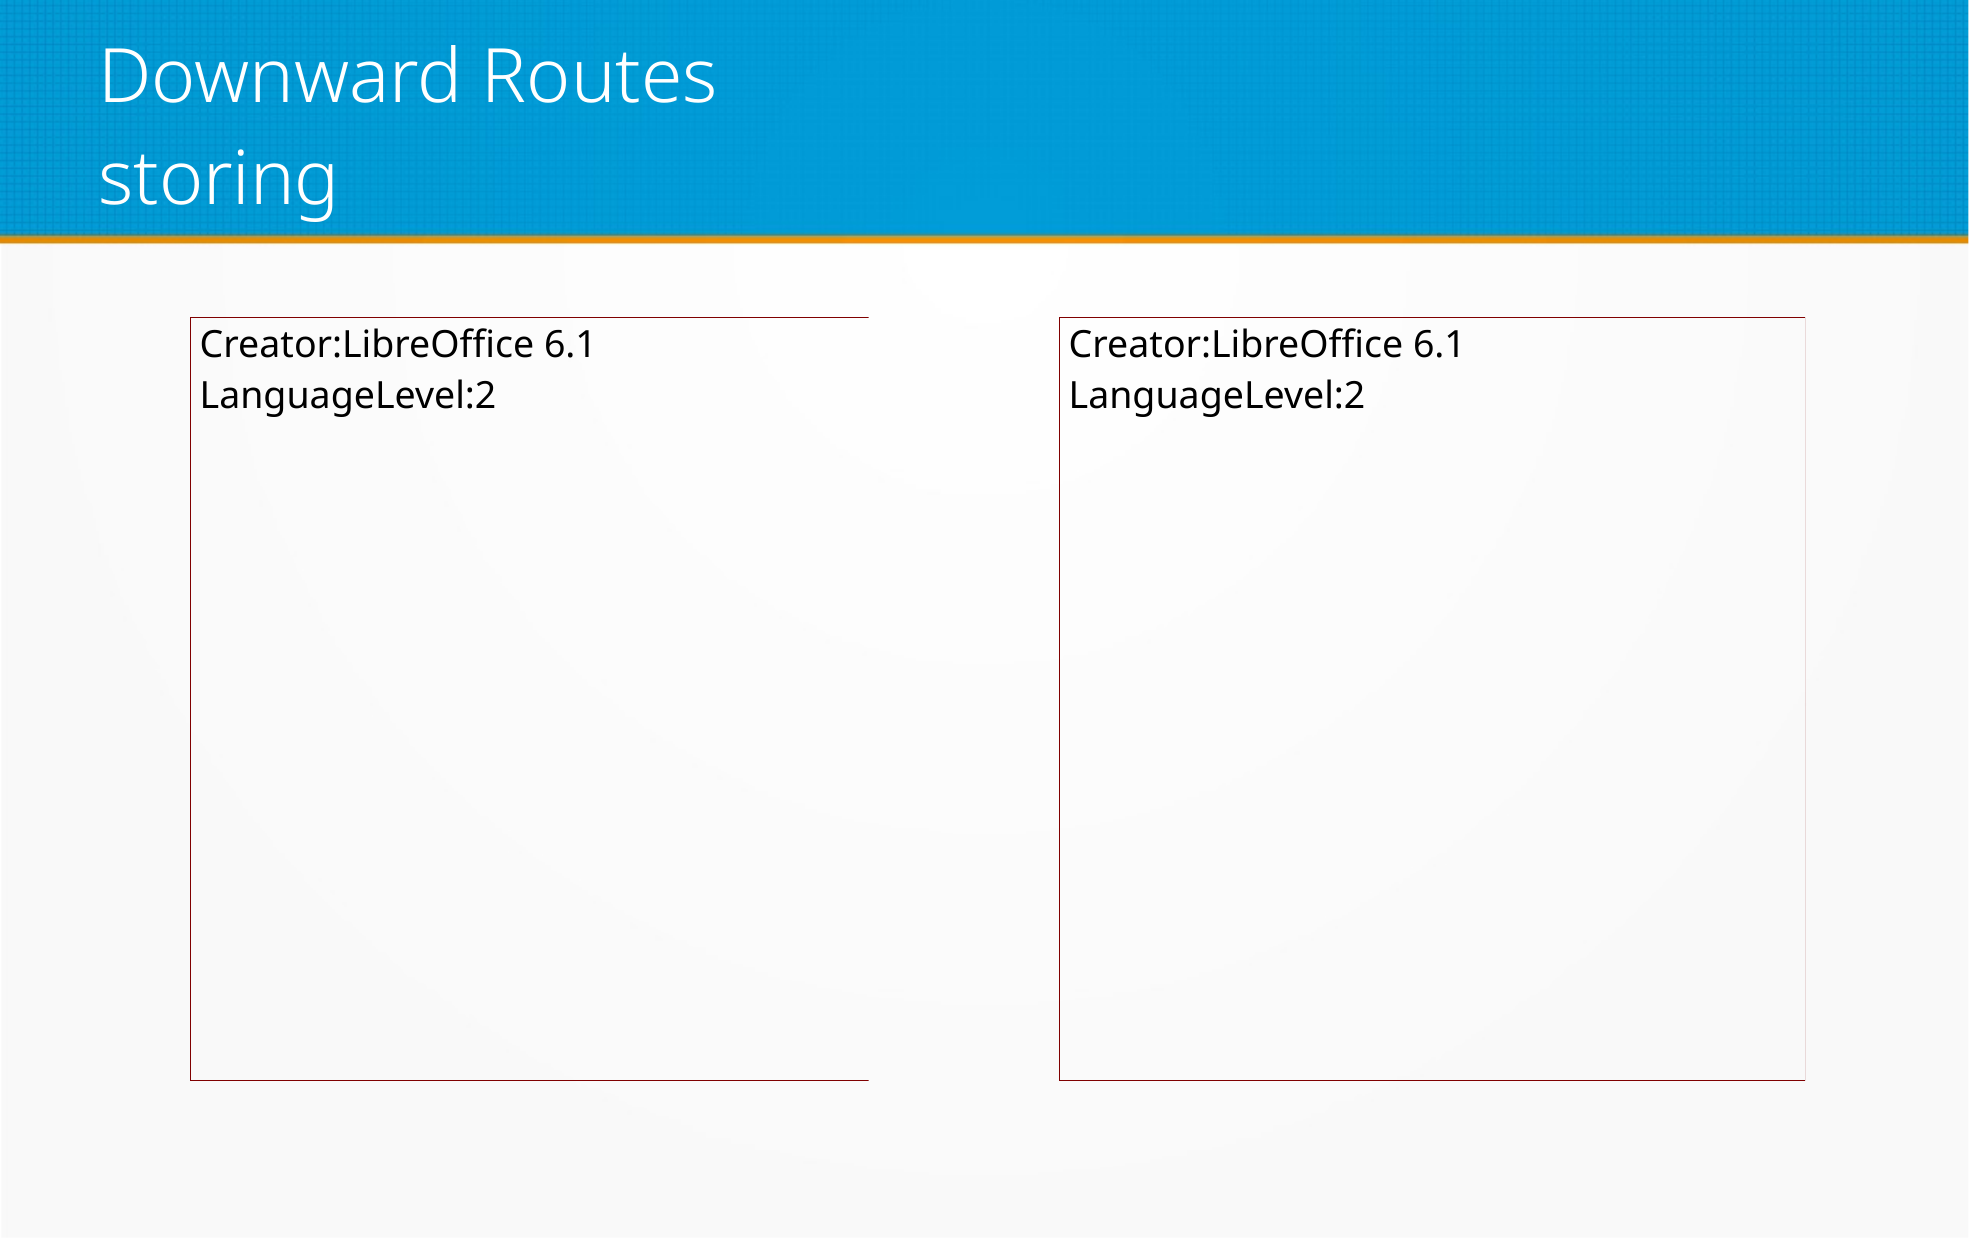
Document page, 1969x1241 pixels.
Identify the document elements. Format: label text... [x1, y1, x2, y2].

picture [0, 233, 1969, 1241]
title Downward Routes storing [98, 19, 1870, 227]
